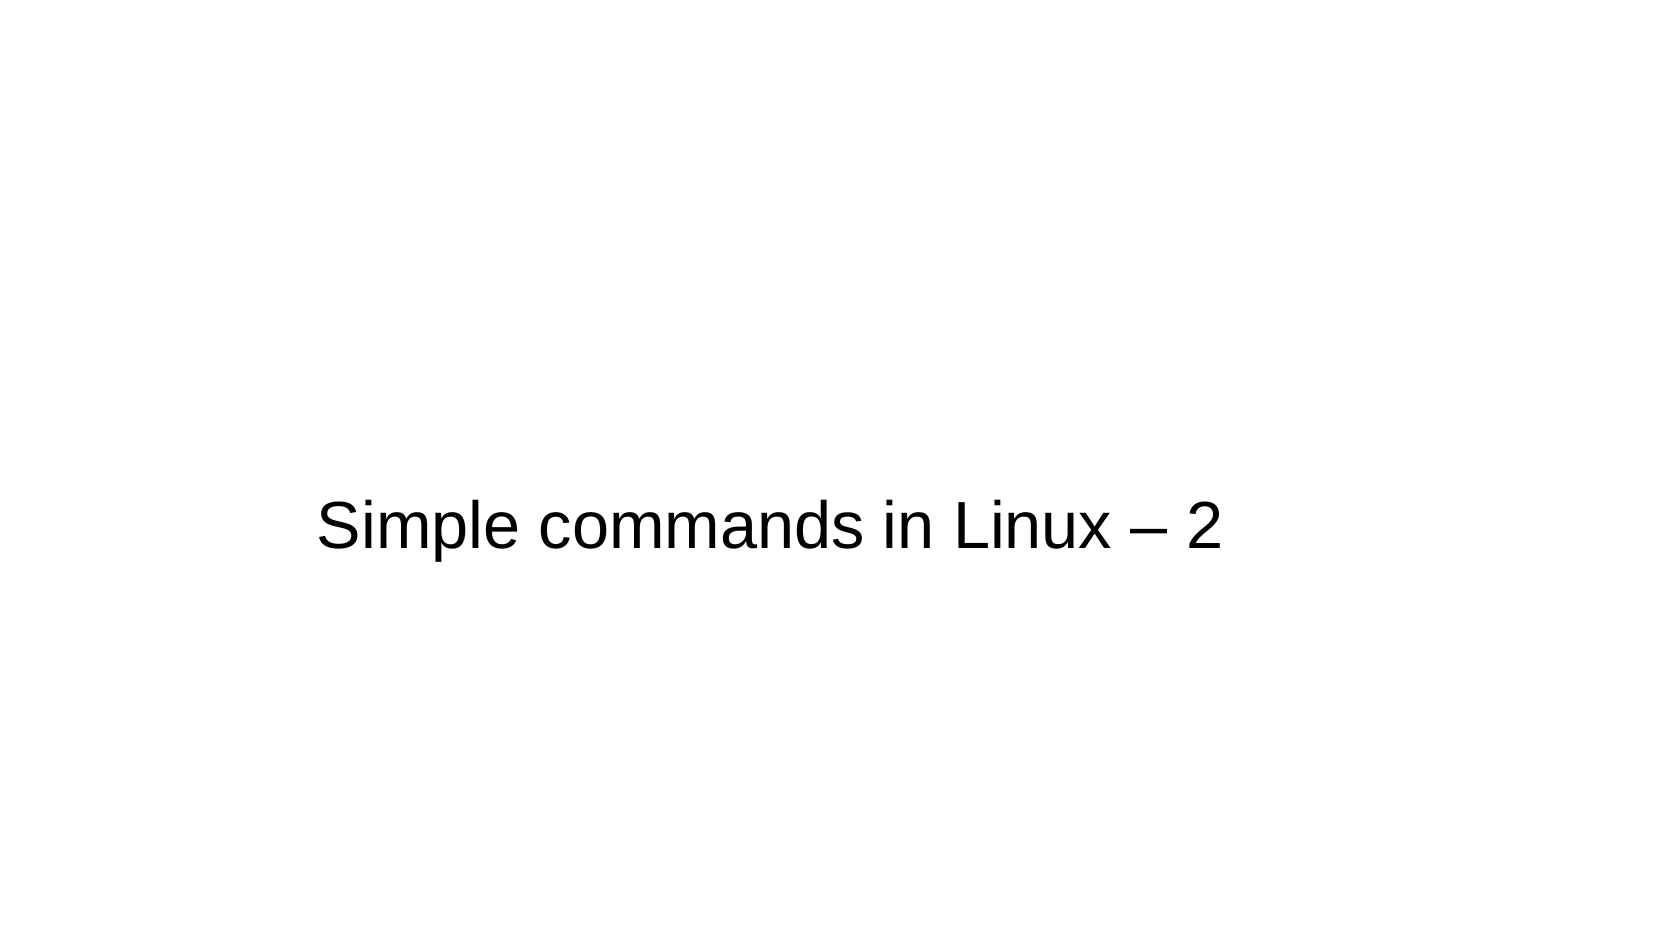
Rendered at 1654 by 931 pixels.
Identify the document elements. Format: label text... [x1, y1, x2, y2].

subtitle Simple commands in Linux – 2 [35, 165, 1524, 886]
